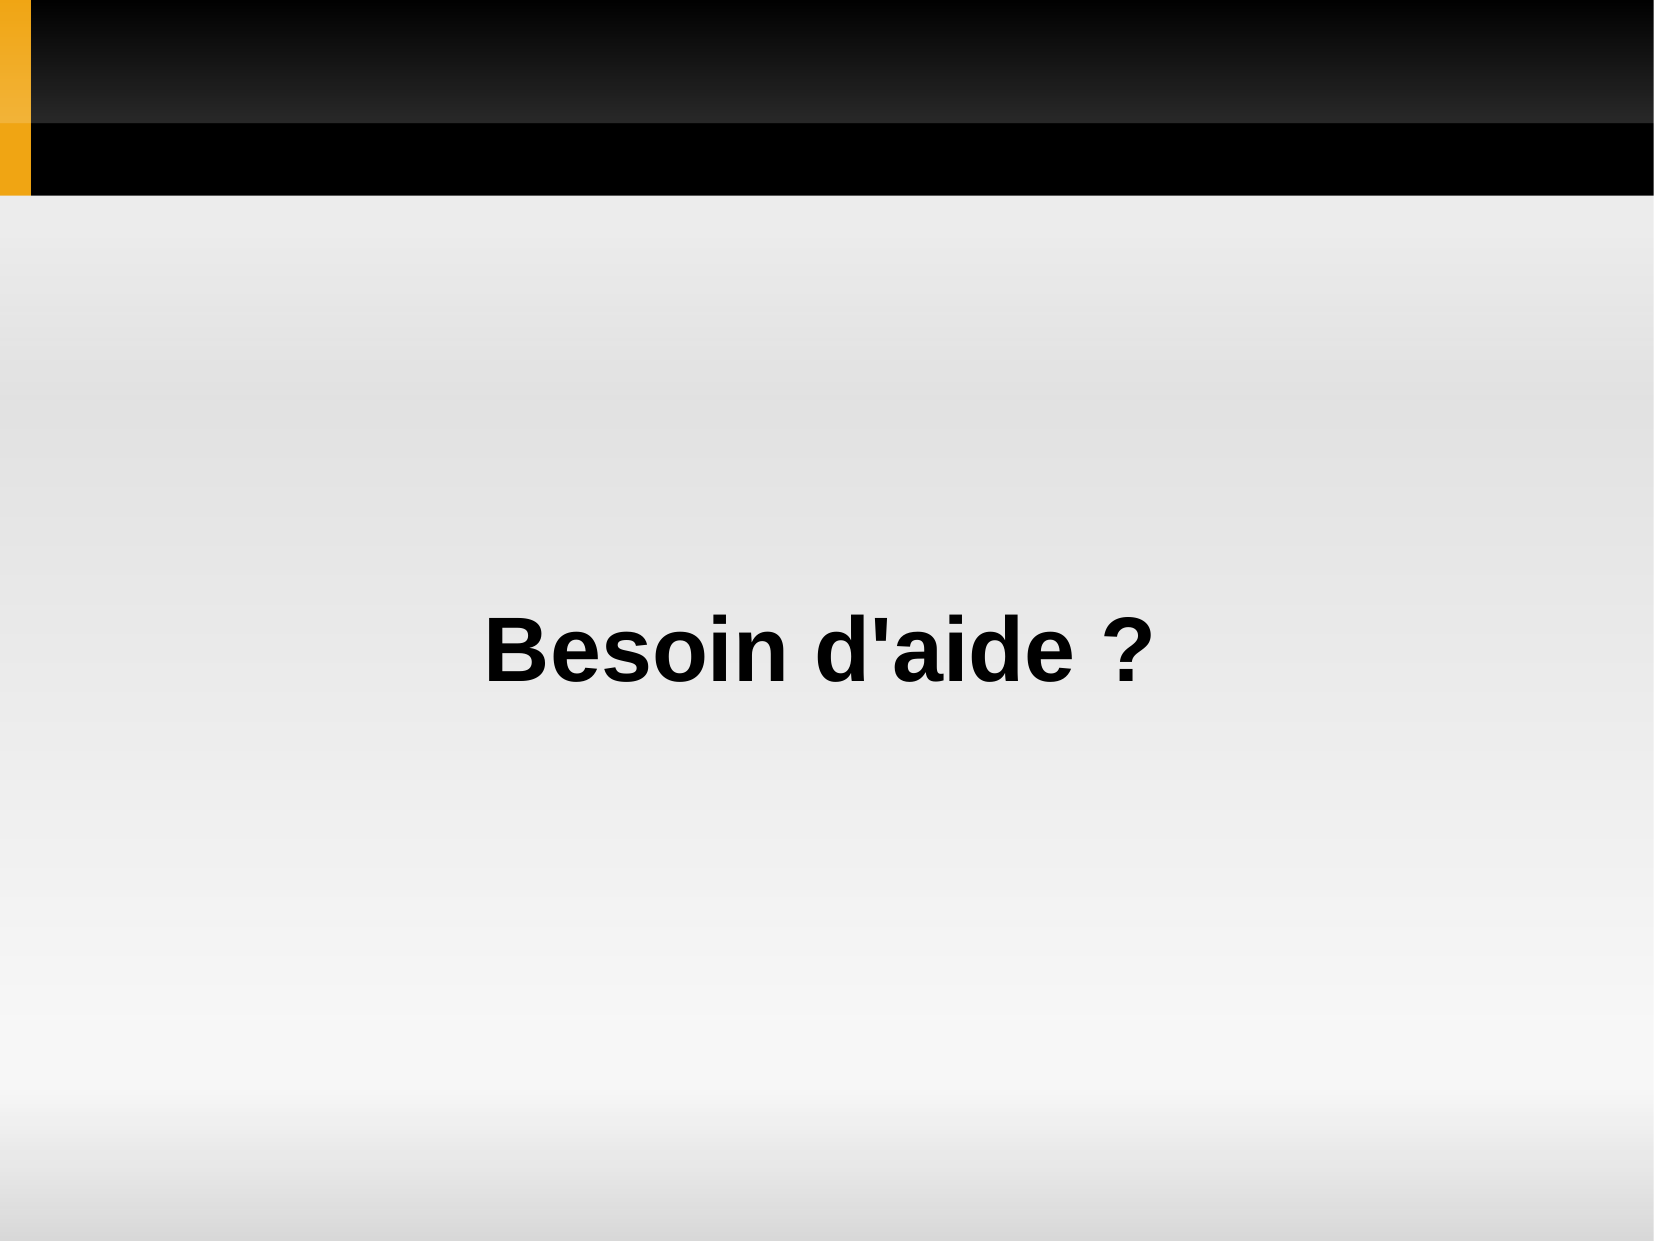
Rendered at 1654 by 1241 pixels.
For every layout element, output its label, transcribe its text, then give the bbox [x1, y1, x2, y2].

title Besoin d'aide ? [76, 545, 1565, 754]
picture [0, 0, 1654, 1241]
